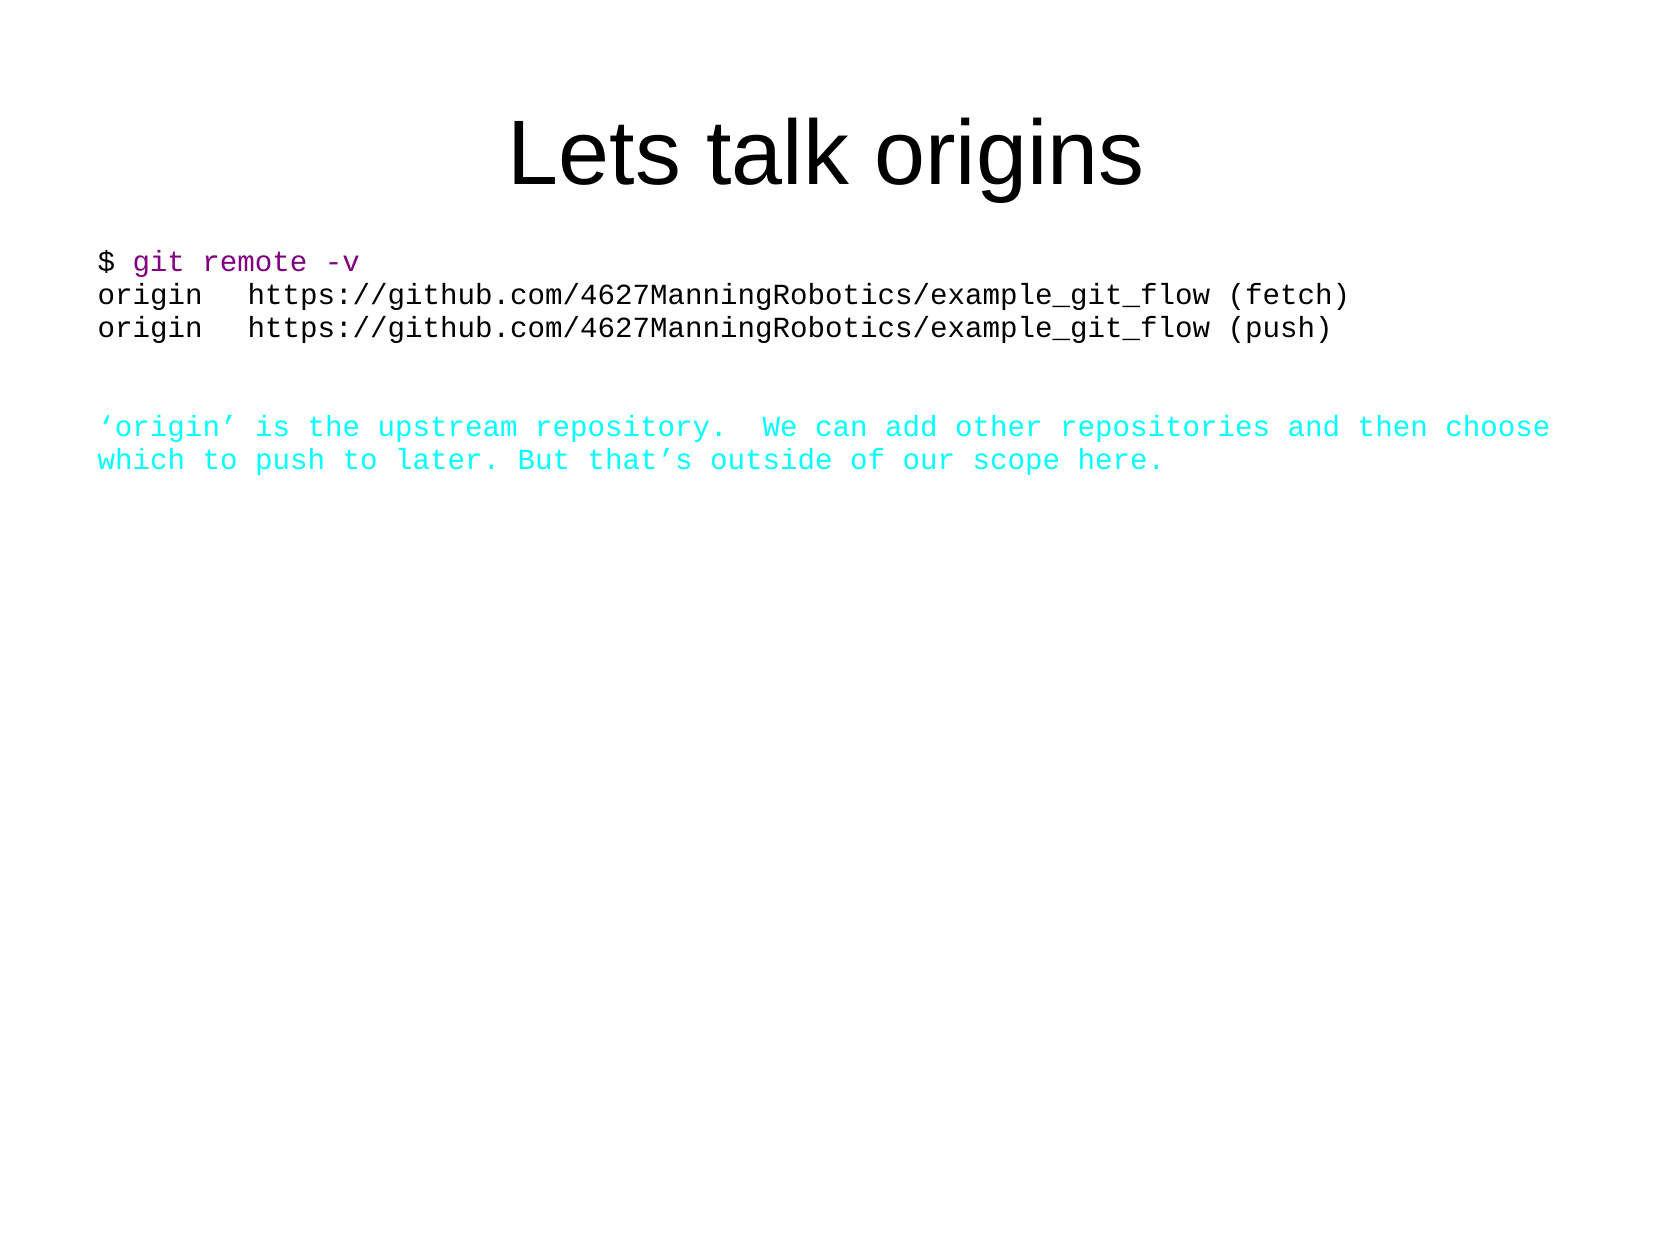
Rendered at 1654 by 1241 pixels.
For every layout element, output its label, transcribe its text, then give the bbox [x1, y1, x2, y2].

title Lets talk origins [82, 49, 1571, 240]
text_box $ git remote -v origin https://github.com/4627ManningRobotics/example_git_flow (fetch) origin https://github.com/4627ManningRobotics/example_git_flow (push) ‘origin’ is the upstream repository. We can add other repositories and then choose which to push to later. But that’s outside of our scope here. [82, 240, 1613, 1186]
